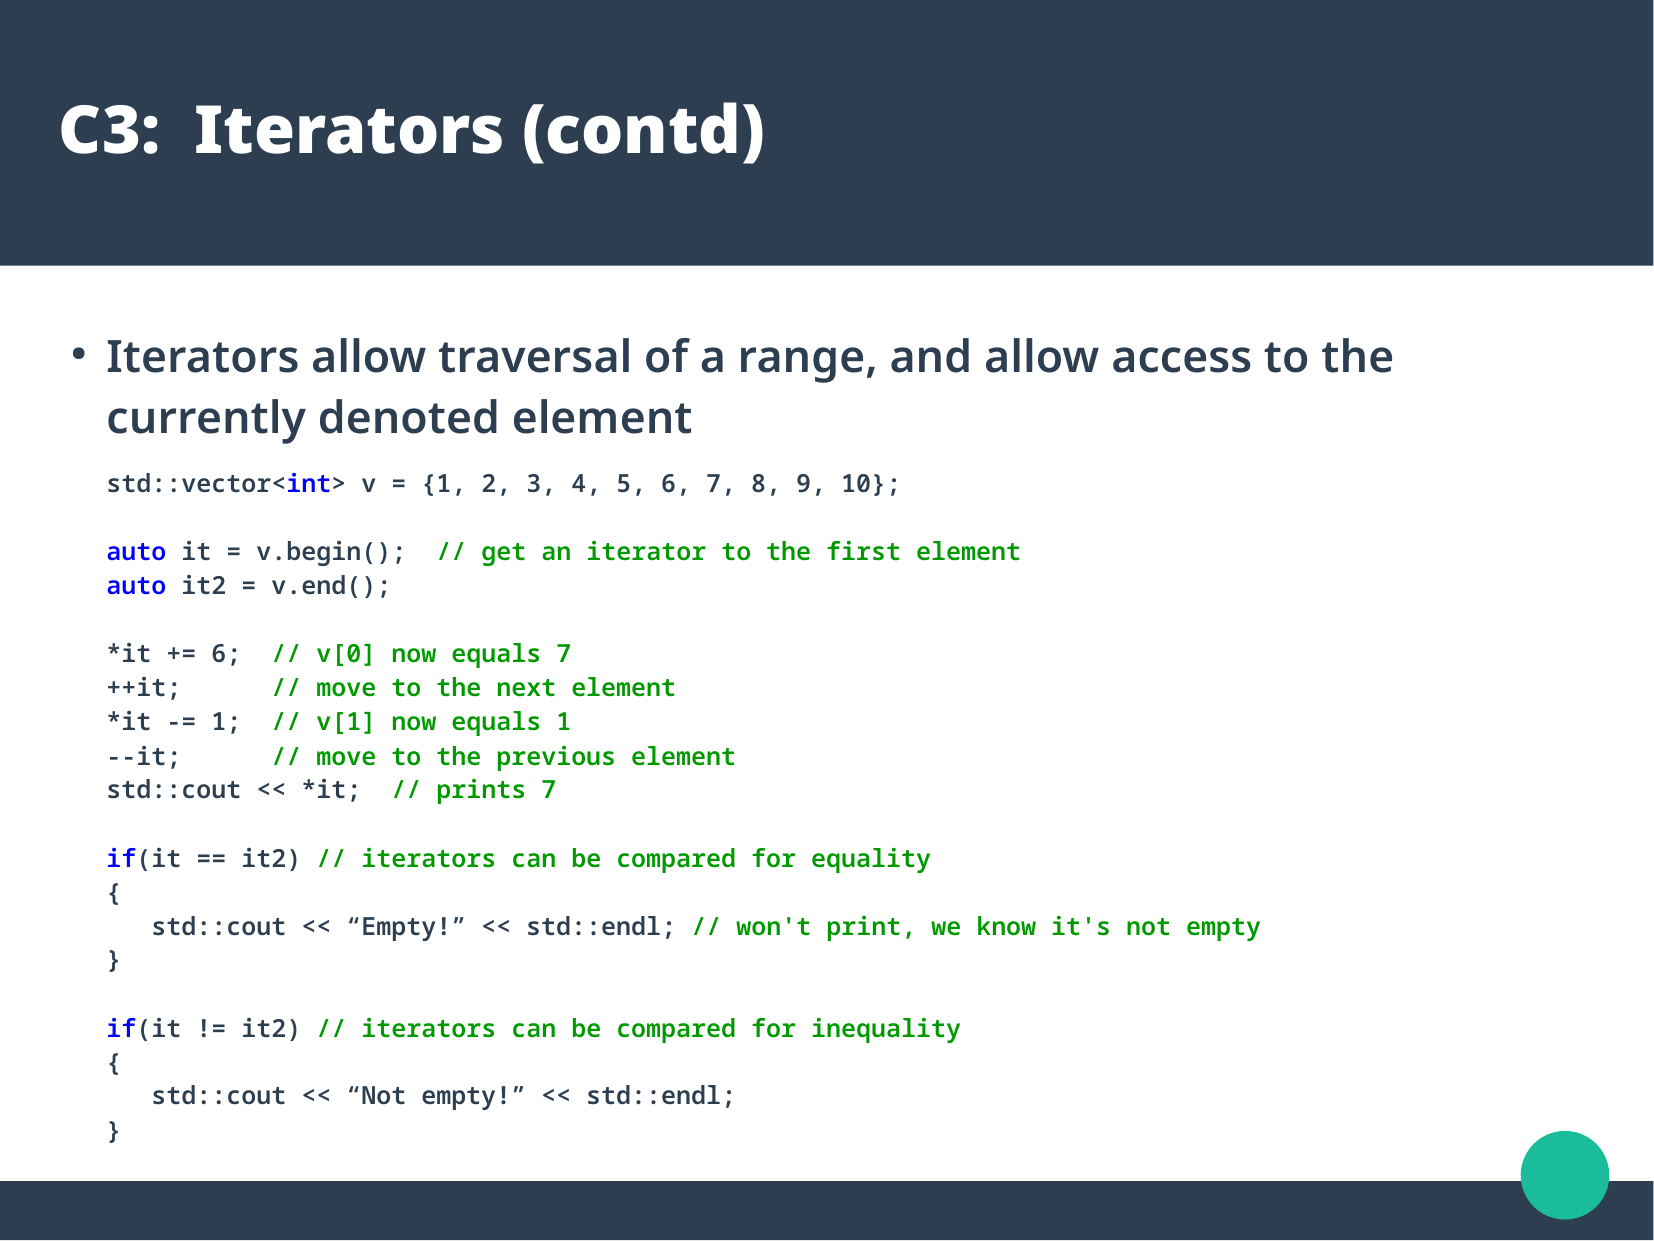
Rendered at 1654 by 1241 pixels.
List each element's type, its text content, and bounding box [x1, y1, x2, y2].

title C3: Iterators (contd) [59, 49, 1595, 207]
list Iterators allow traversal of a range, and allow access to the currently denoted element std::vector<int> v = {1, 2, 3, 4, 5, 6, 7, 8, 9, 10}; auto it = v.begin(); // get an iterator to the first element auto it2 = v.end(); *it += 6; // v[0] now equals 7 ++it; // move to the next element *it -= 1; // v[1] now equals 1 --it; // move to the previous element std::cout << *it; // prints 7 if(it == it2) // iterators can be compared for equality { std::cout << “Empty!” << std::endl; // won't print, we know it's not empty } if(it != it2) // iterators can be compared for inequality { std::cout << “Not empty!” << std::endl; } [59, 324, 1595, 1152]
